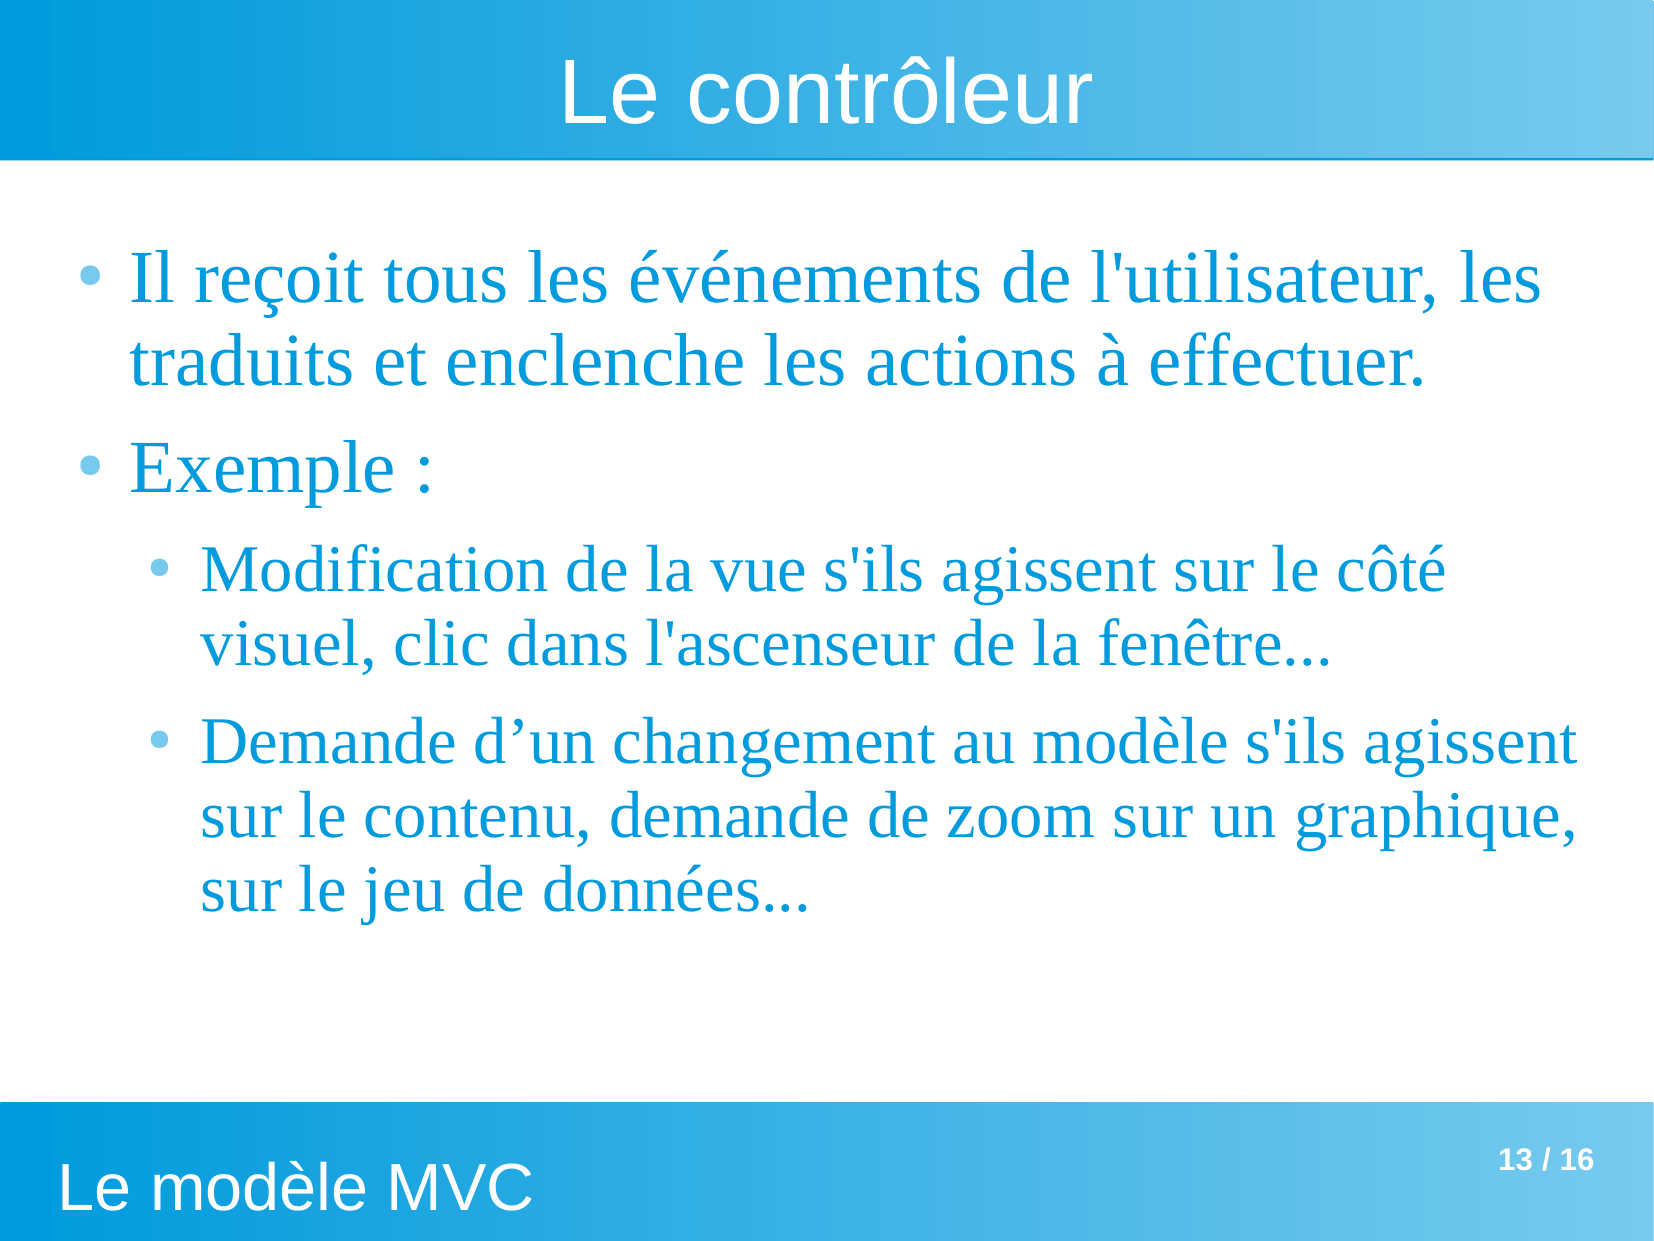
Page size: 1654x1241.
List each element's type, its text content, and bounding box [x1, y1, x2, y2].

title Le contrôleur [59, 39, 1595, 144]
list Il reçoit tous les événements de l'utilisateur, les traduits et enclenche les actions à effectuer. Exemple : Modification de la vue s'ils agissent sur le côté visuel, clic dans l'ascenseur de la fenêtre... Demande d’un changement au modèle s'ils agissent sur le contenu, demande de zoom sur un graphique, sur le jeu de données... [59, 236, 1595, 1024]
